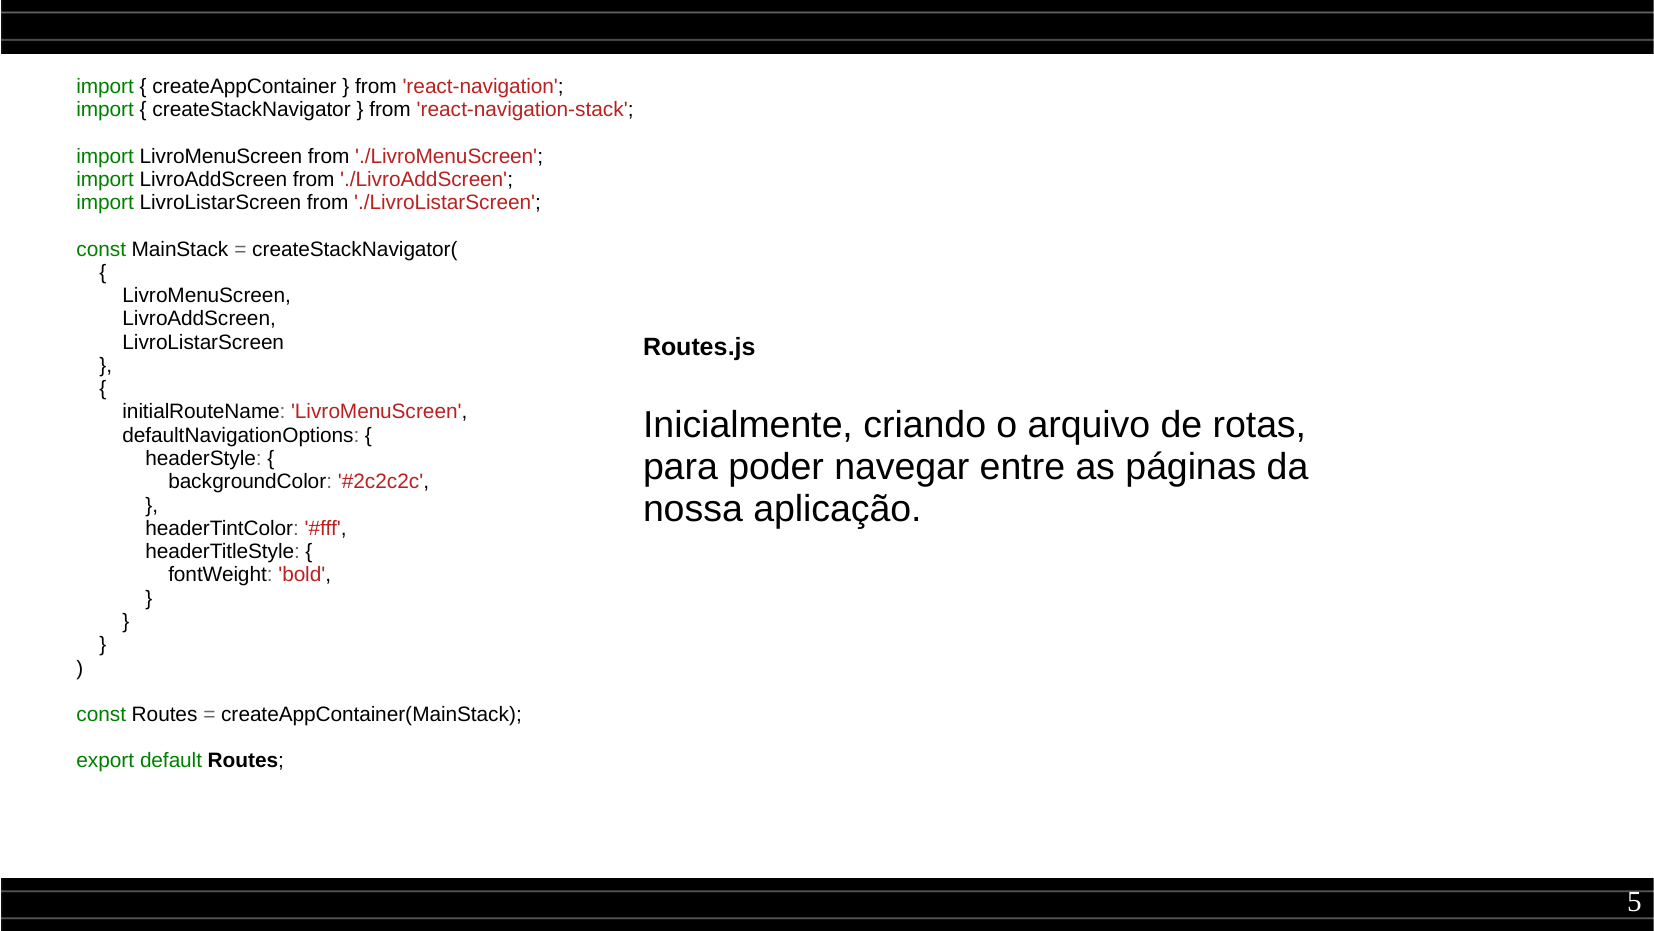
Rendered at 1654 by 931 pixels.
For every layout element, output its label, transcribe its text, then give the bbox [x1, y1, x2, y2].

picture [1, 0, 1654, 54]
text_box Routes.js Inicialmente, criando o arquivo de rotas, para poder navegar entre as páginas da nossa aplicação. [628, 325, 1334, 537]
picture [1, 878, 1654, 931]
text_box import { createAppContainer } from 'react-navigation'; import { createStackNavigator } from 'react-navigation-stack'; import LivroMenuScreen from './LivroMenuScreen'; import LivroAddScreen from './LivroAddScreen'; import LivroListarScreen from './LivroListarScreen'; const MainStack = createStackNavigator( { LivroMenuScreen, LivroAddScreen, LivroListarScreen }, { initialRouteName: 'LivroMenuScreen', defaultNavigationOptions: { headerStyle: { backgroundColor: '#2c2c2c', }, headerTintColor: '#fff', headerTitleStyle: { fontWeight: 'bold', } } } ) const Routes = createAppContainer(MainStack); export default Routes; [61, 67, 1254, 874]
